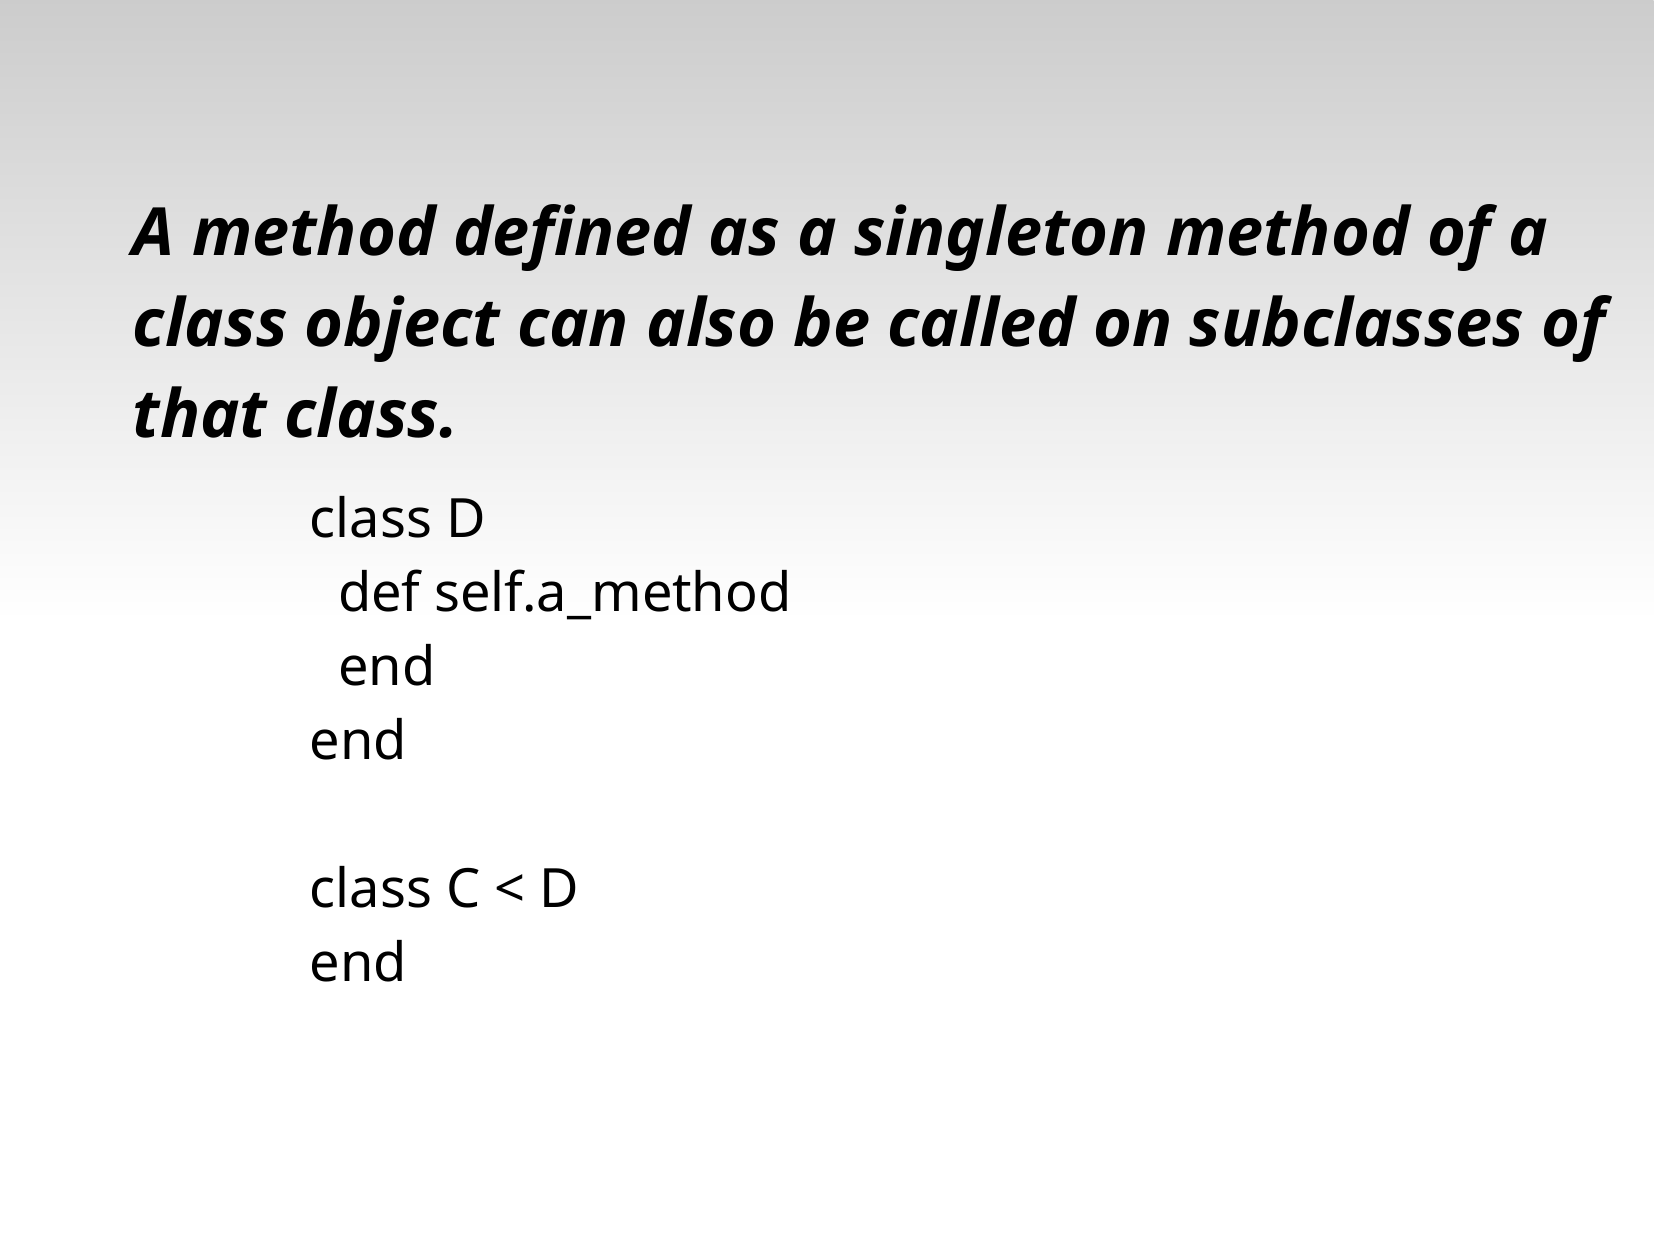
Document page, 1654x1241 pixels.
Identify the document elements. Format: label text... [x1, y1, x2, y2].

text_box class D def self.a_method end end class C < D end [295, 472, 1093, 945]
text_box A method defined as a singleton method of a class object can also be called on subclasses of that class. [118, 177, 1559, 517]
